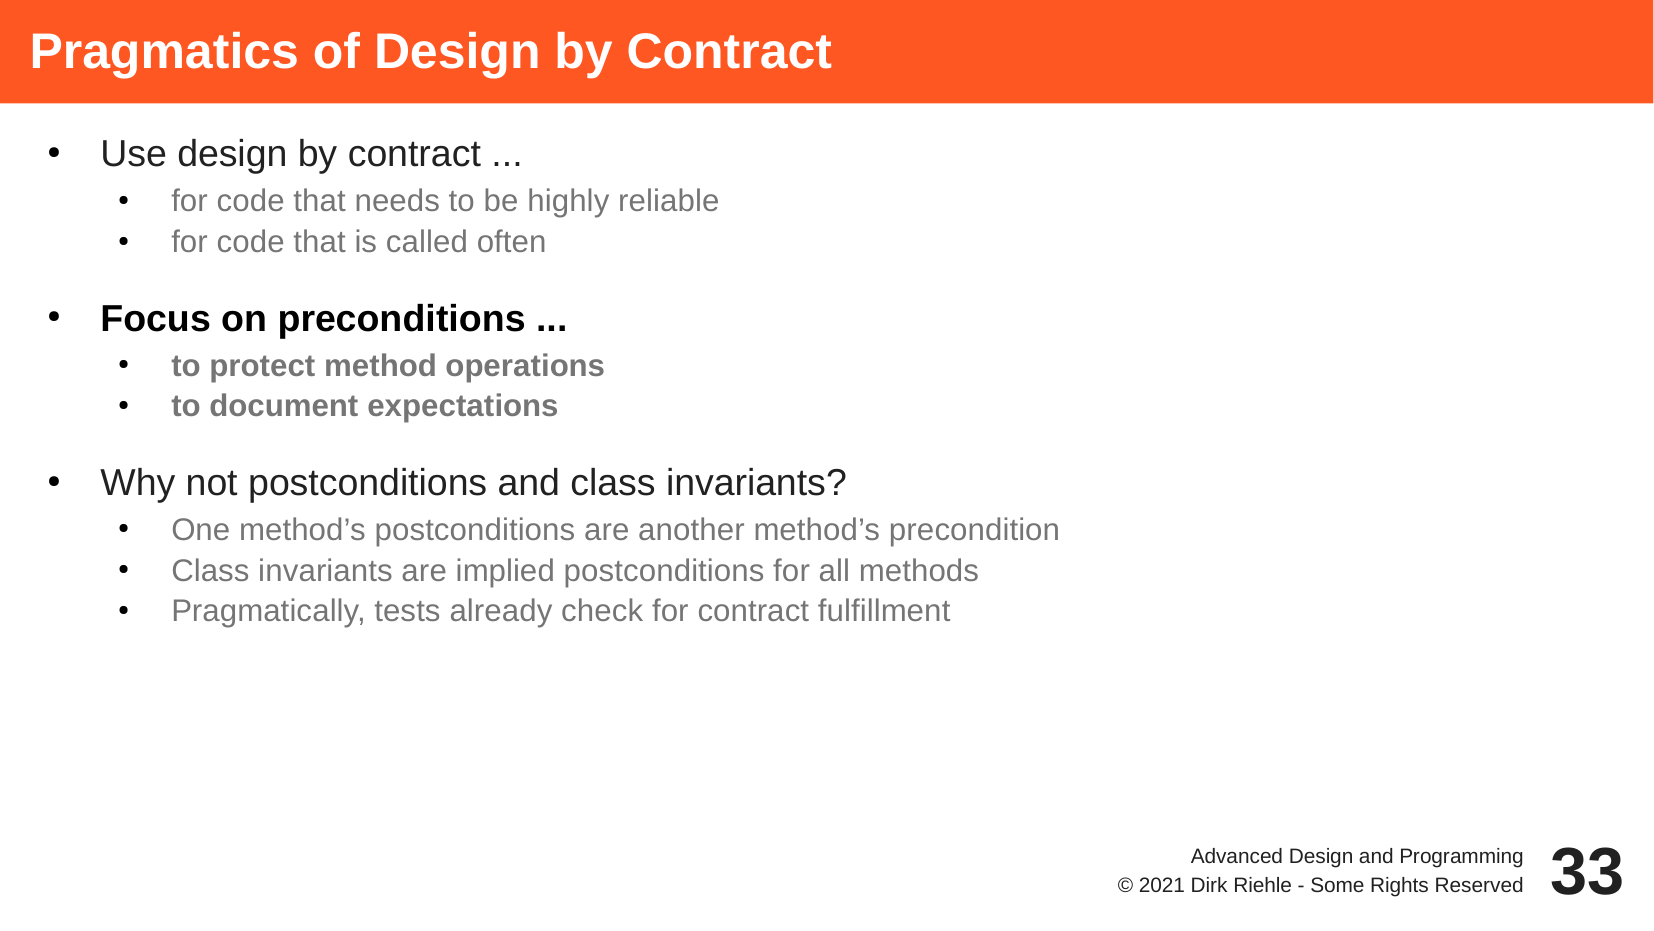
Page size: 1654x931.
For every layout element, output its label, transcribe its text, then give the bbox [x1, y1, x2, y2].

title Pragmatics of Design by Contract [0, 0, 1654, 104]
list Use design by contract ... for code that needs to be highly reliable for code that is called often Focus on preconditions ... to protect method operations to document expectations Why not postconditions and class invariants? One method’s postconditions are another method’s precondition Class invariants are implied postconditions for all methods Pragmatically, tests already check for contract fulfillment [29, 132, 1625, 813]
